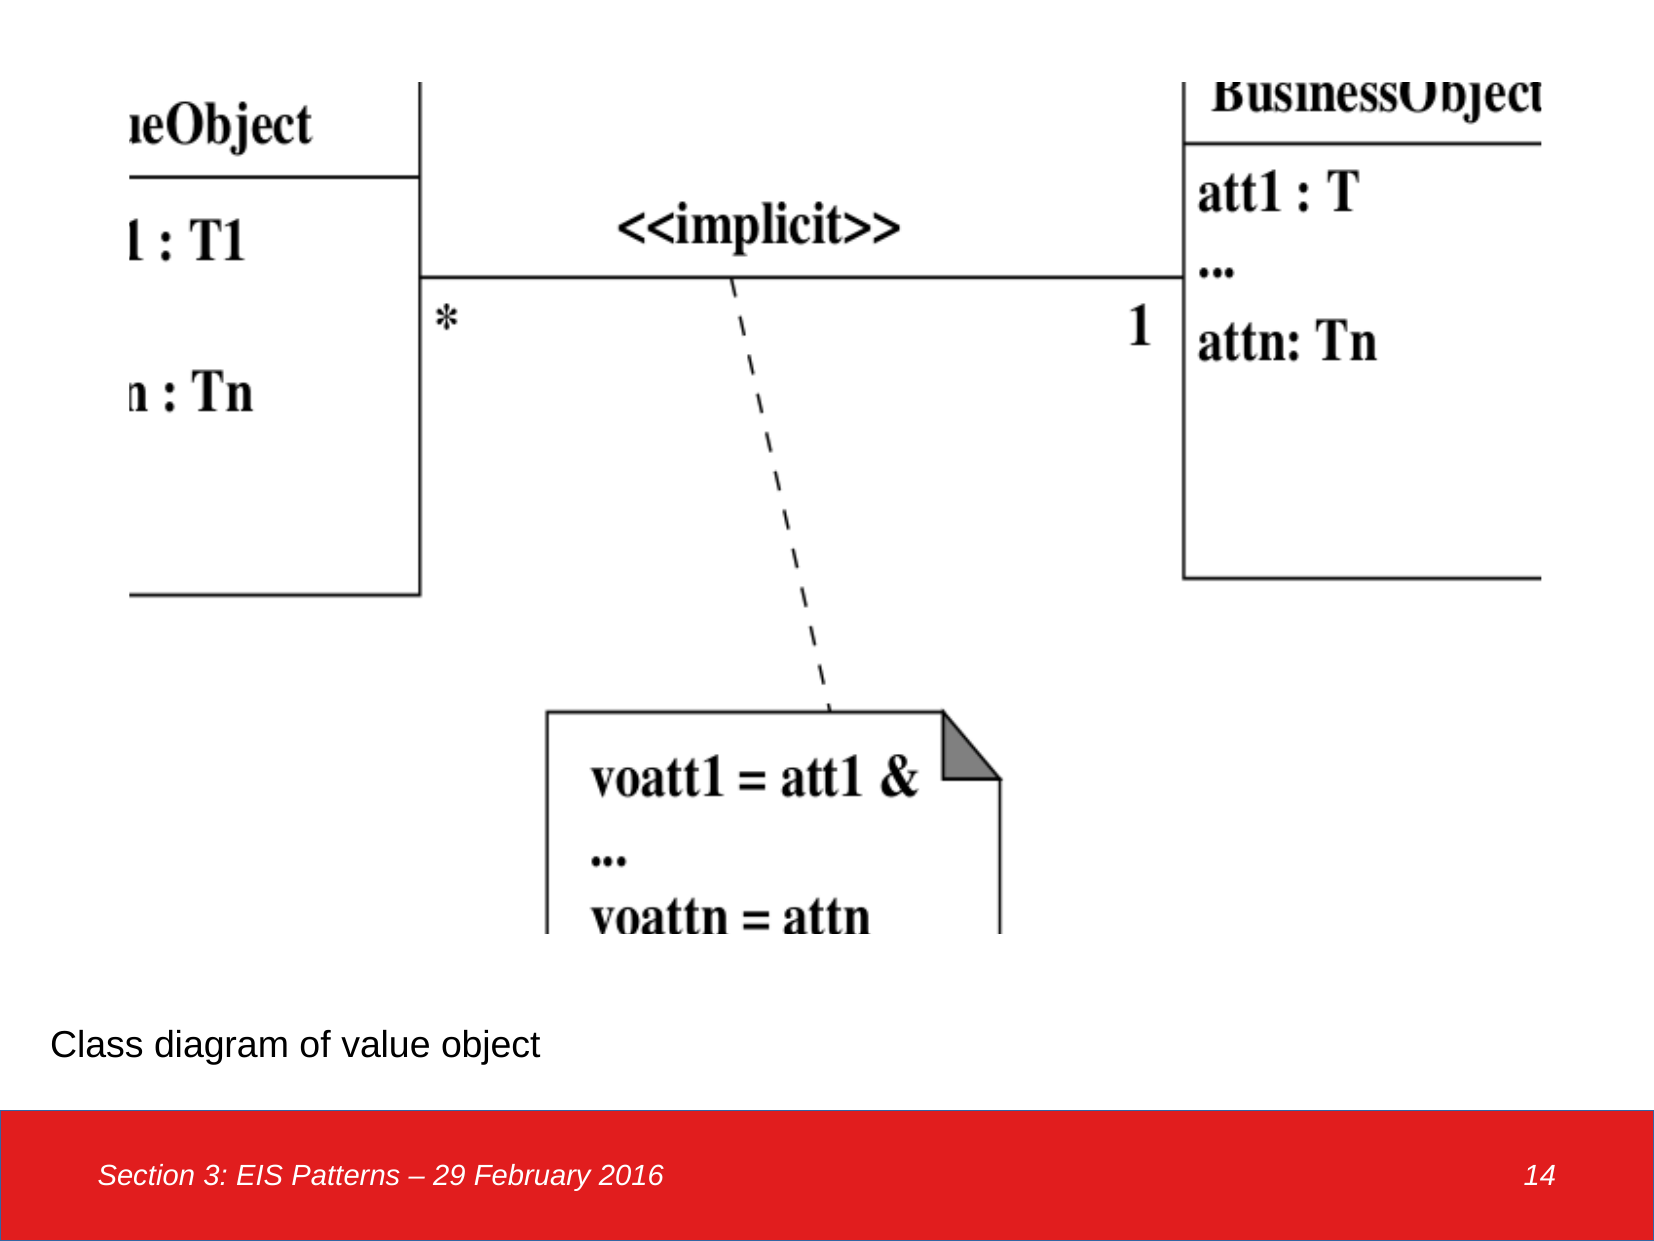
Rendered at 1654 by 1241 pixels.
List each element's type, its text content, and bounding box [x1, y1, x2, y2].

text_box Class diagram of value object [35, 1015, 626, 1073]
picture [129, 82, 1542, 934]
